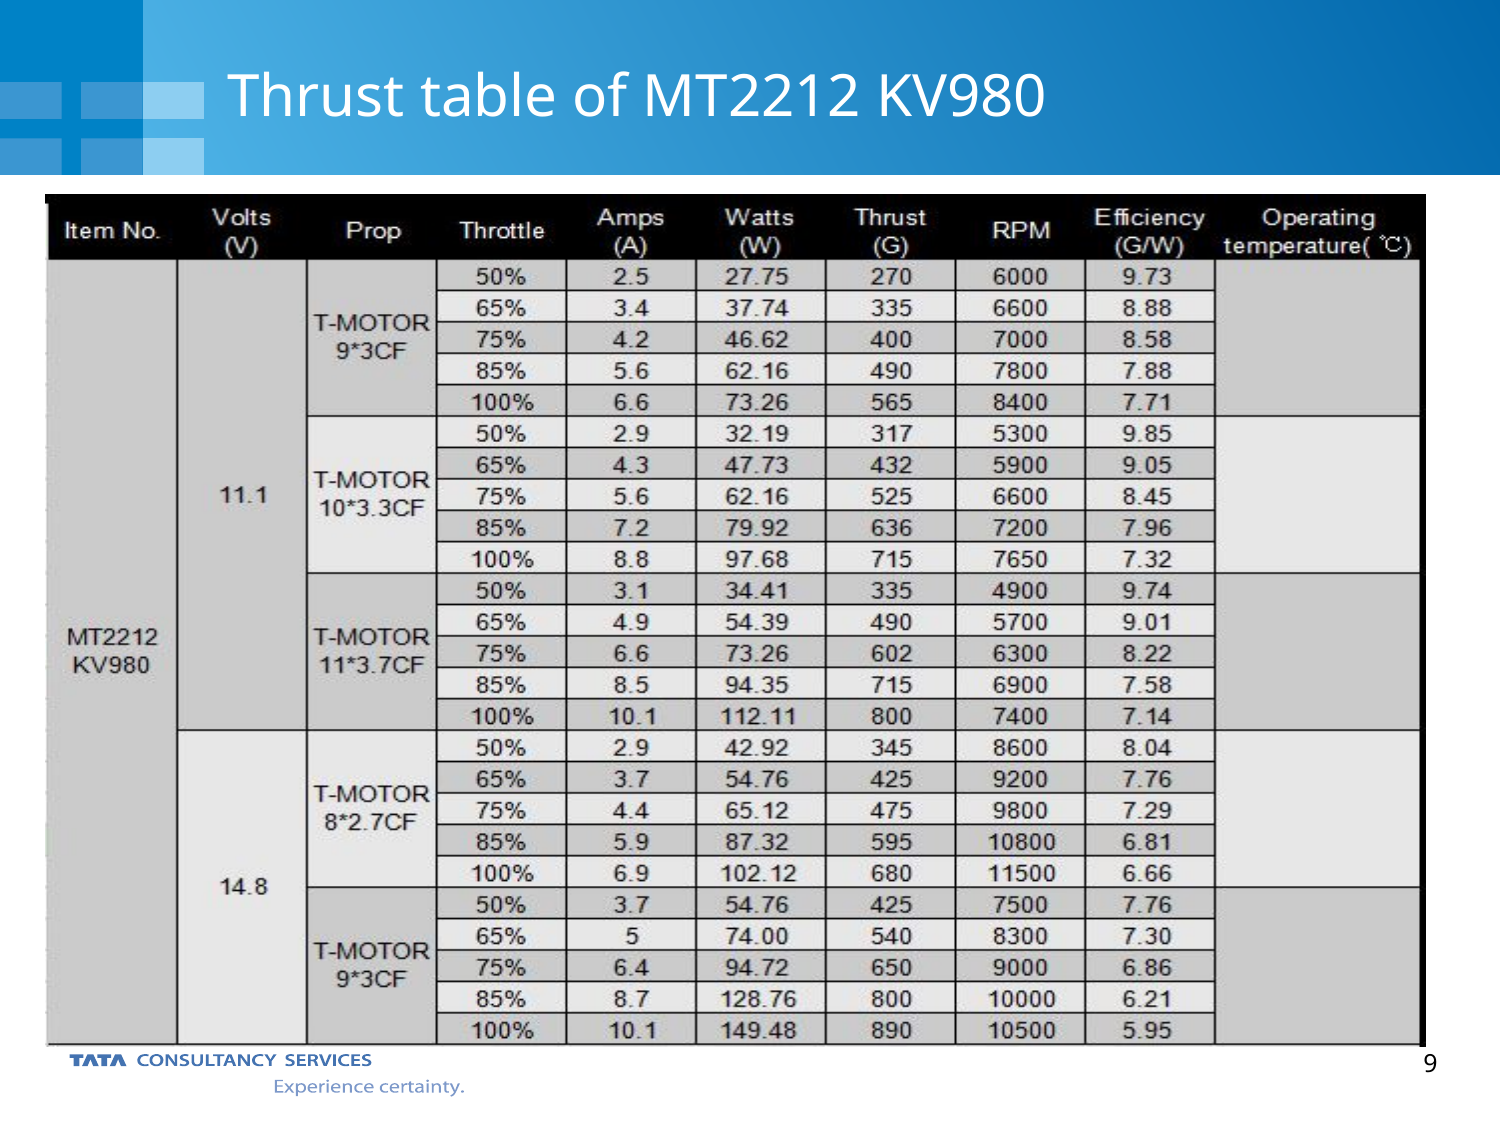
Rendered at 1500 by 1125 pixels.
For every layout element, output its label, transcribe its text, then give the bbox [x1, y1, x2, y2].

picture [45, 194, 1426, 1047]
text_box Thrust table of MT2212 KV980 [212, 50, 1448, 136]
